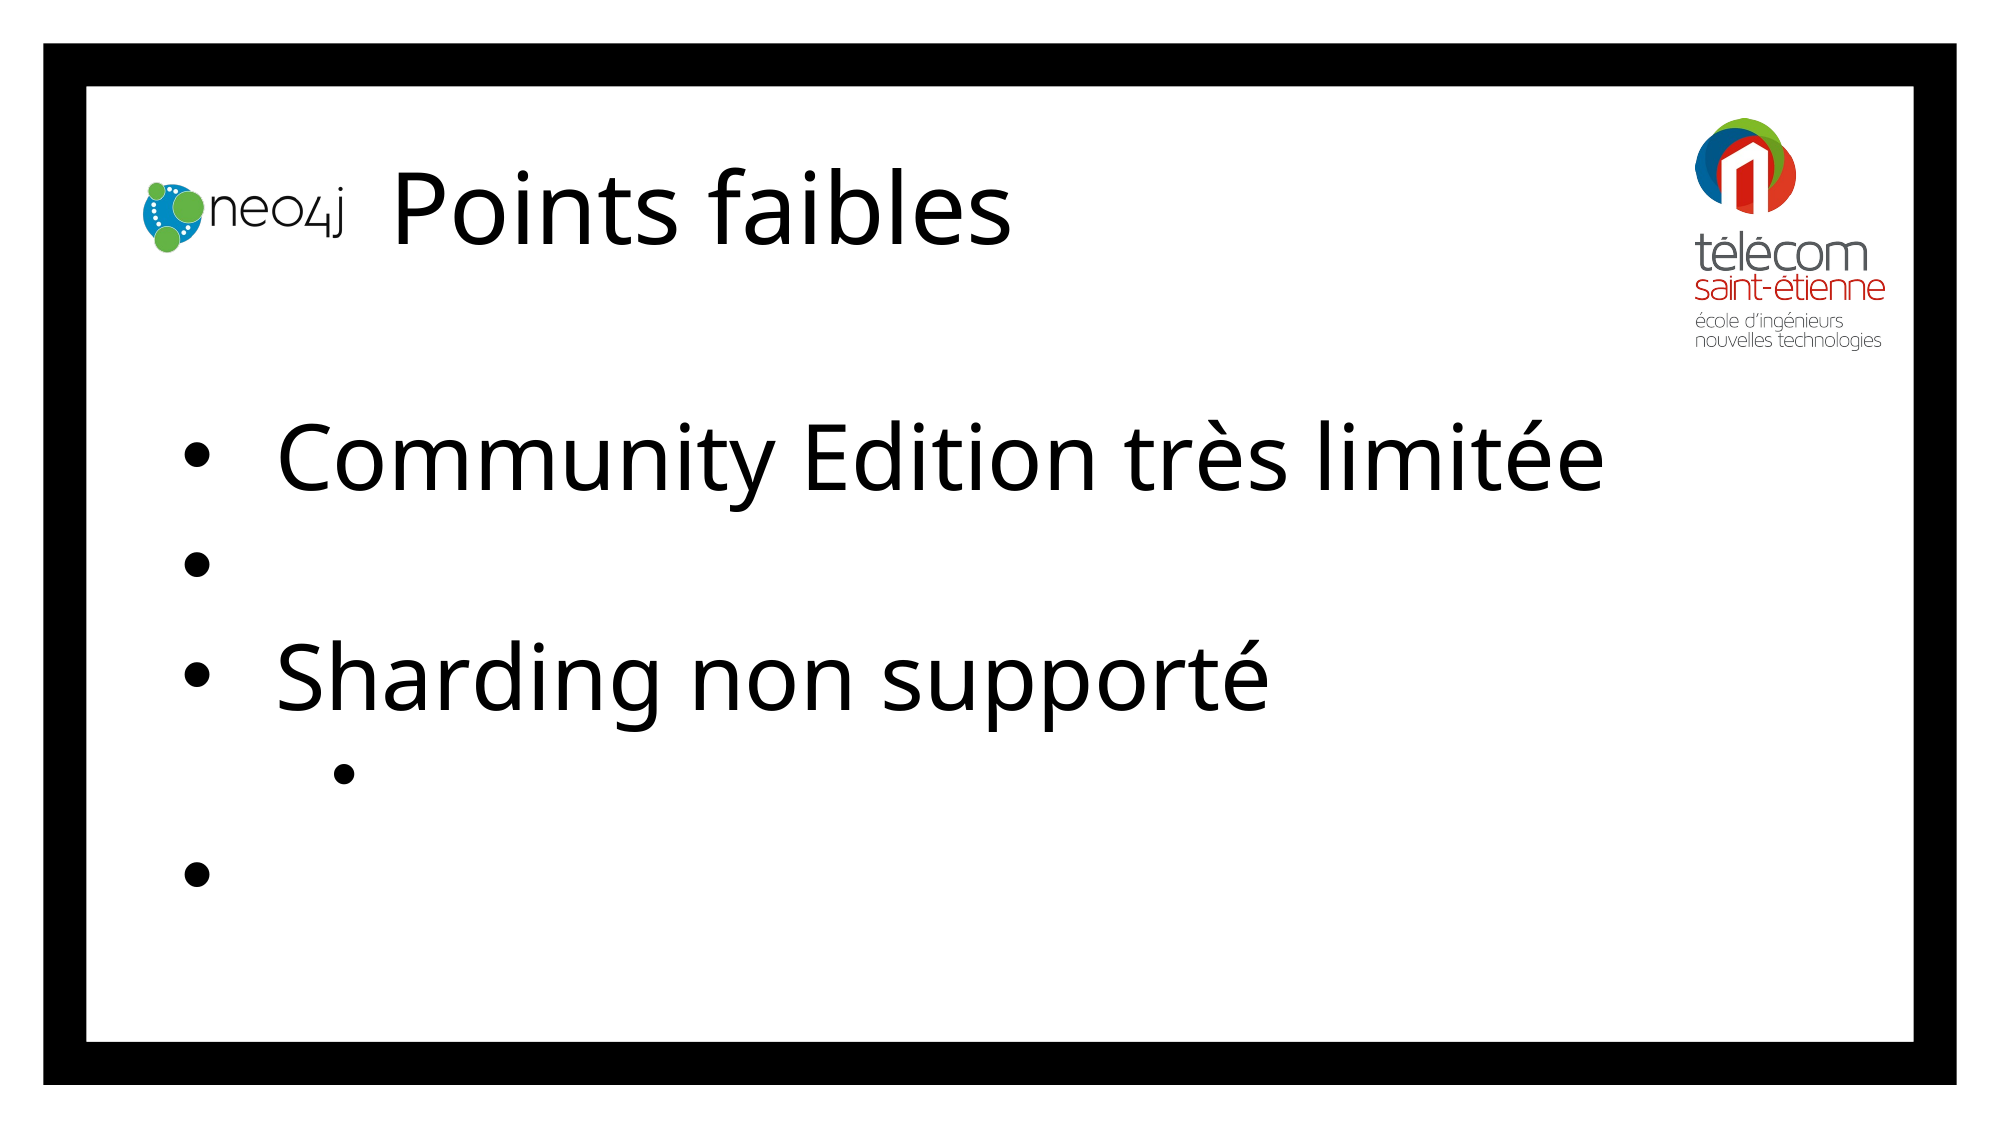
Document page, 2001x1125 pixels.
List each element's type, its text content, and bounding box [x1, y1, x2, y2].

picture [1715, 134, 1730, 138]
text_box Community Edition très limitée Sharding non supporté [166, 391, 1849, 987]
picture [1695, 118, 1885, 351]
picture [134, 160, 351, 274]
title Points faibles [369, 138, 1849, 304]
